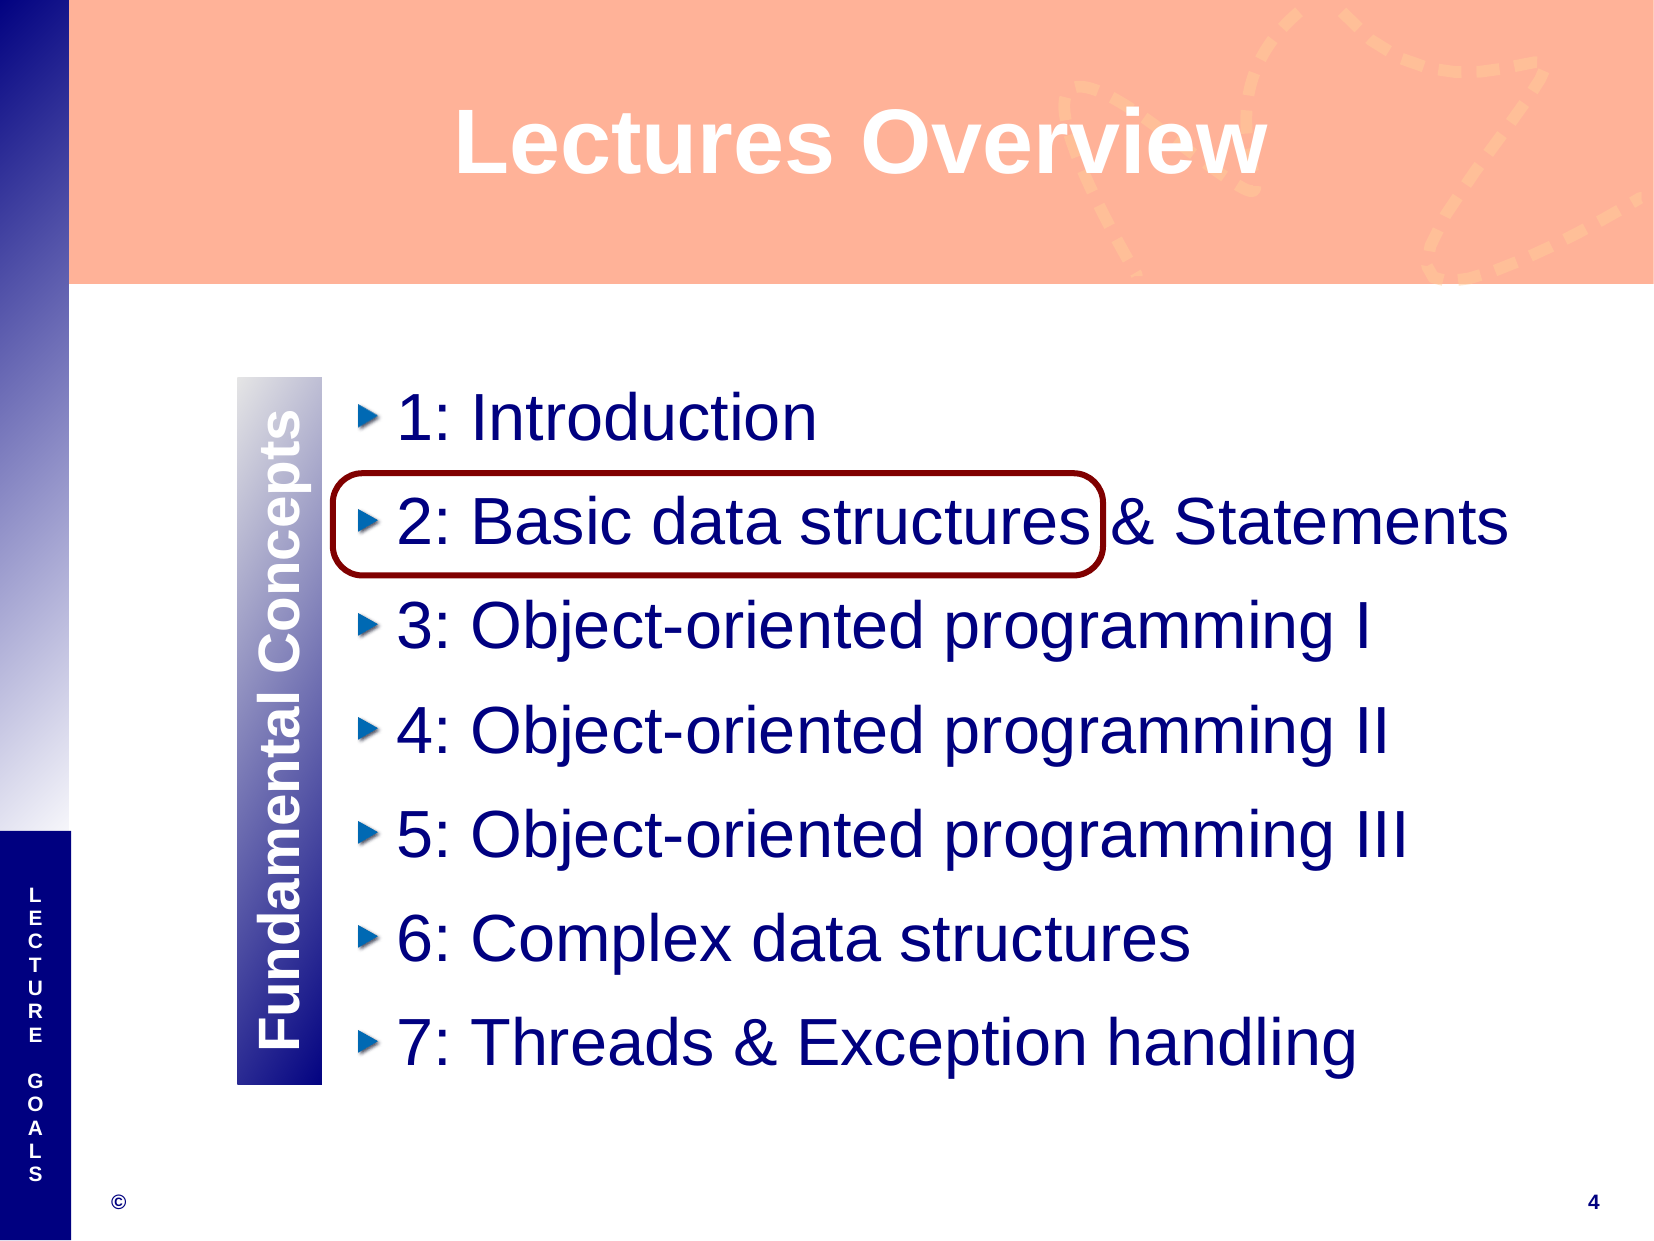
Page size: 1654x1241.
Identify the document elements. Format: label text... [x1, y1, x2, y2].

list 1: Introduction 2: Basic data structures & Statements 3: Object-oriented programming I 4: Object-oriented programming II 5: Object-oriented programming III 6: Complex data structures 7: Threads & Exception handling [325, 380, 1535, 1179]
text_box Fundamental Concepts [237, 377, 322, 1085]
title Lectures Overview [106, 37, 1617, 246]
text_box L E C T U R E G O A L S [0, 829, 71, 1241]
